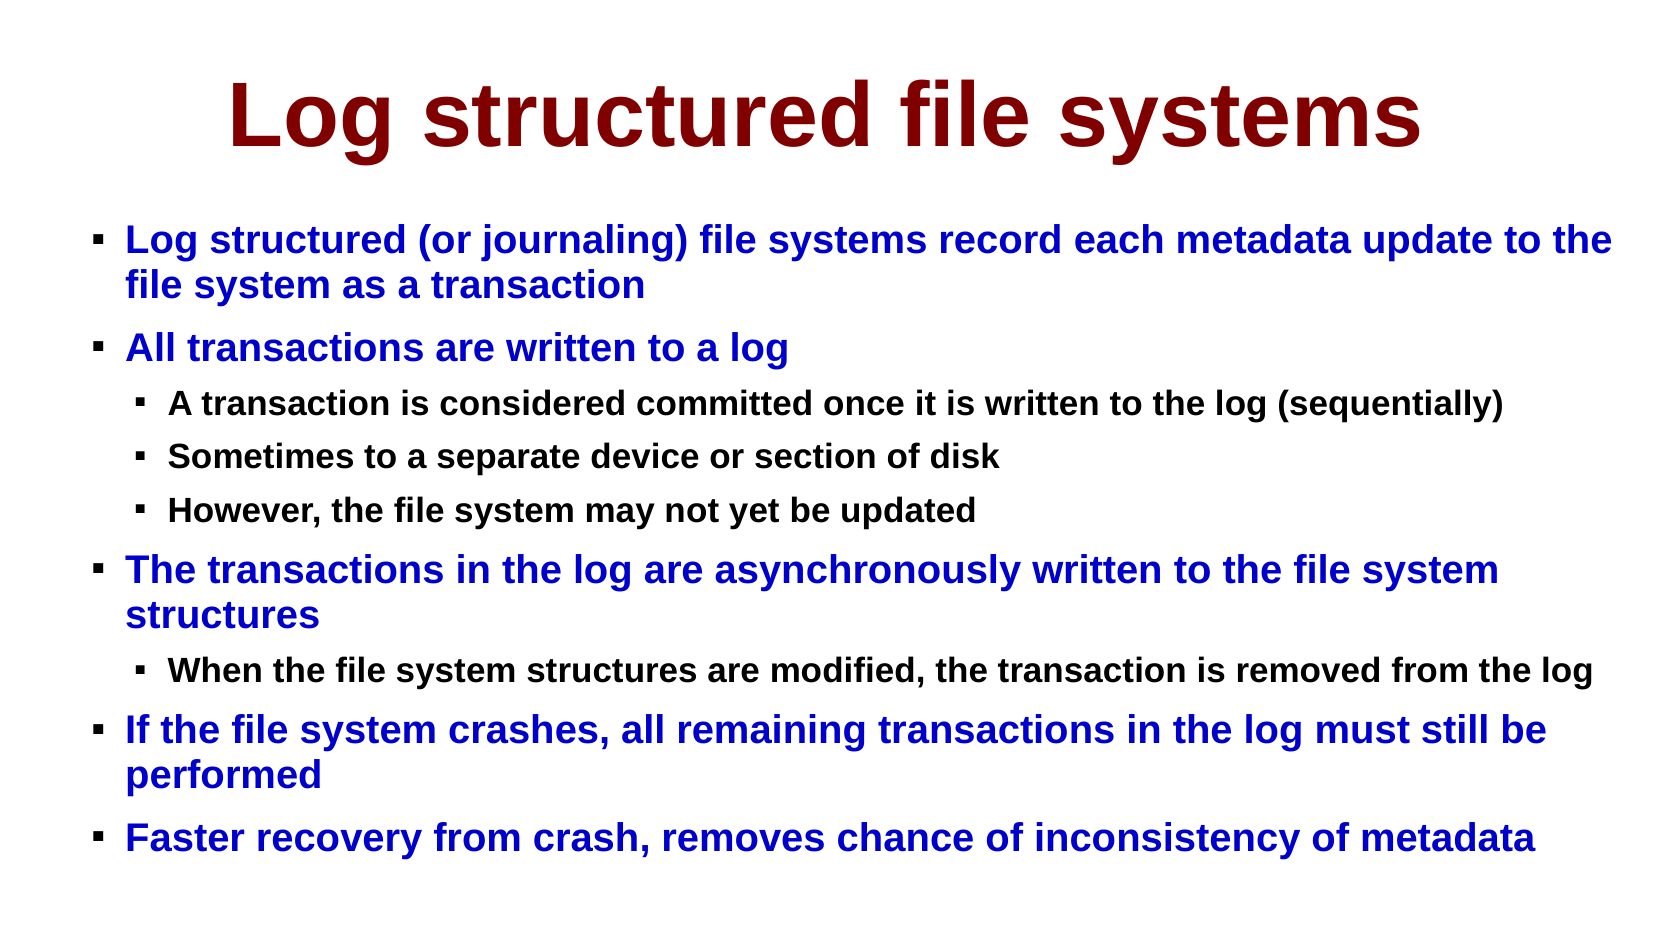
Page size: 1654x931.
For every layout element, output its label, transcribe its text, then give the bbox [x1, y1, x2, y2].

title Log structured file systems [82, 37, 1571, 193]
list Log structured (or journaling) file systems record each metadata update to the file system as a transaction All transactions are written to a log A transaction is considered committed once it is written to the log (sequentially) Sometimes to a separate device or section of disk However, the file system may not yet be updated The transactions in the log are asynchronously written to the file system structures When the file system structures are modified, the transaction is removed from the log If the file system crashes, all remaining transactions in the log must still be performed Faster recovery from crash, removes chance of inconsistency of metadata [82, 217, 1630, 875]
